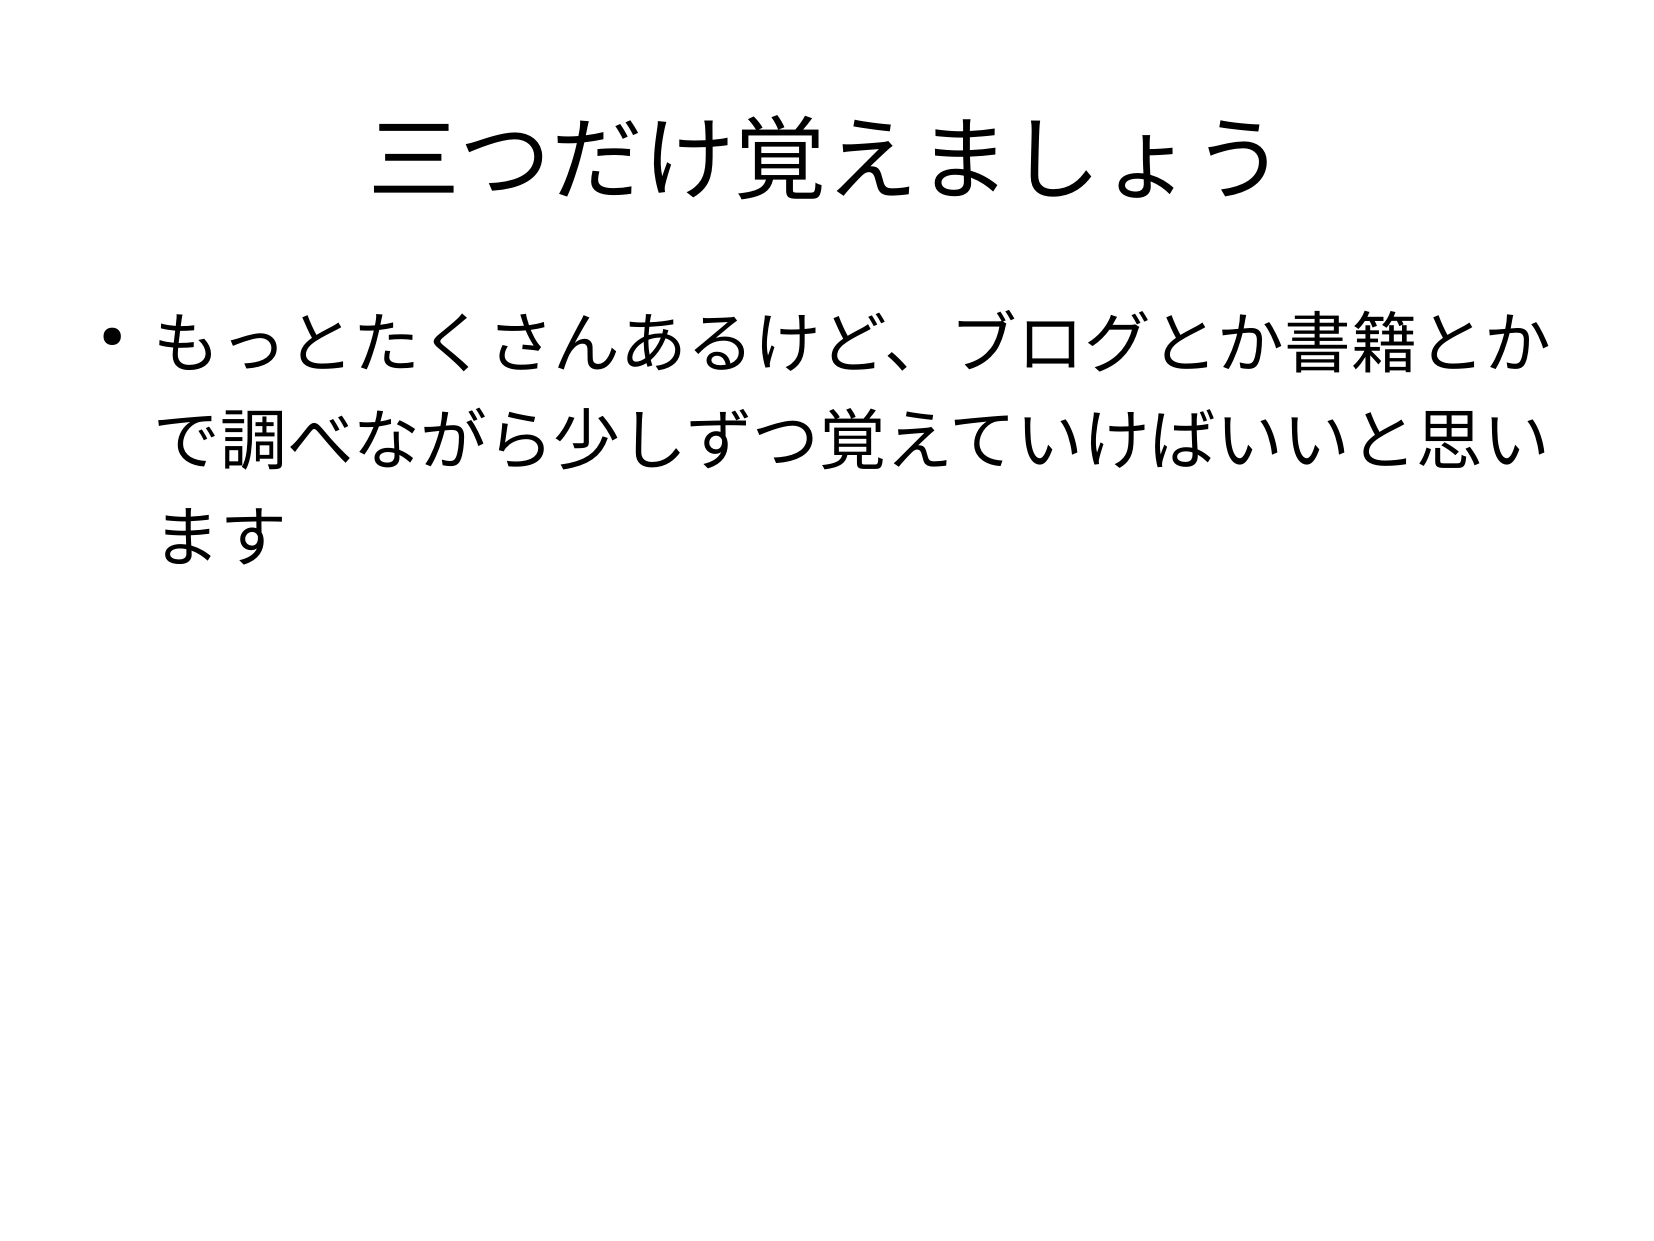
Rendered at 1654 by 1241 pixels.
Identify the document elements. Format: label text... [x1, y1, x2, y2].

list もっとたくさんあるけど、ブログとか書籍とかで調べながら少しずつ覚えていけばいいと思います [82, 290, 1571, 1010]
title 三つだけ覚えましょう [82, 49, 1571, 257]
